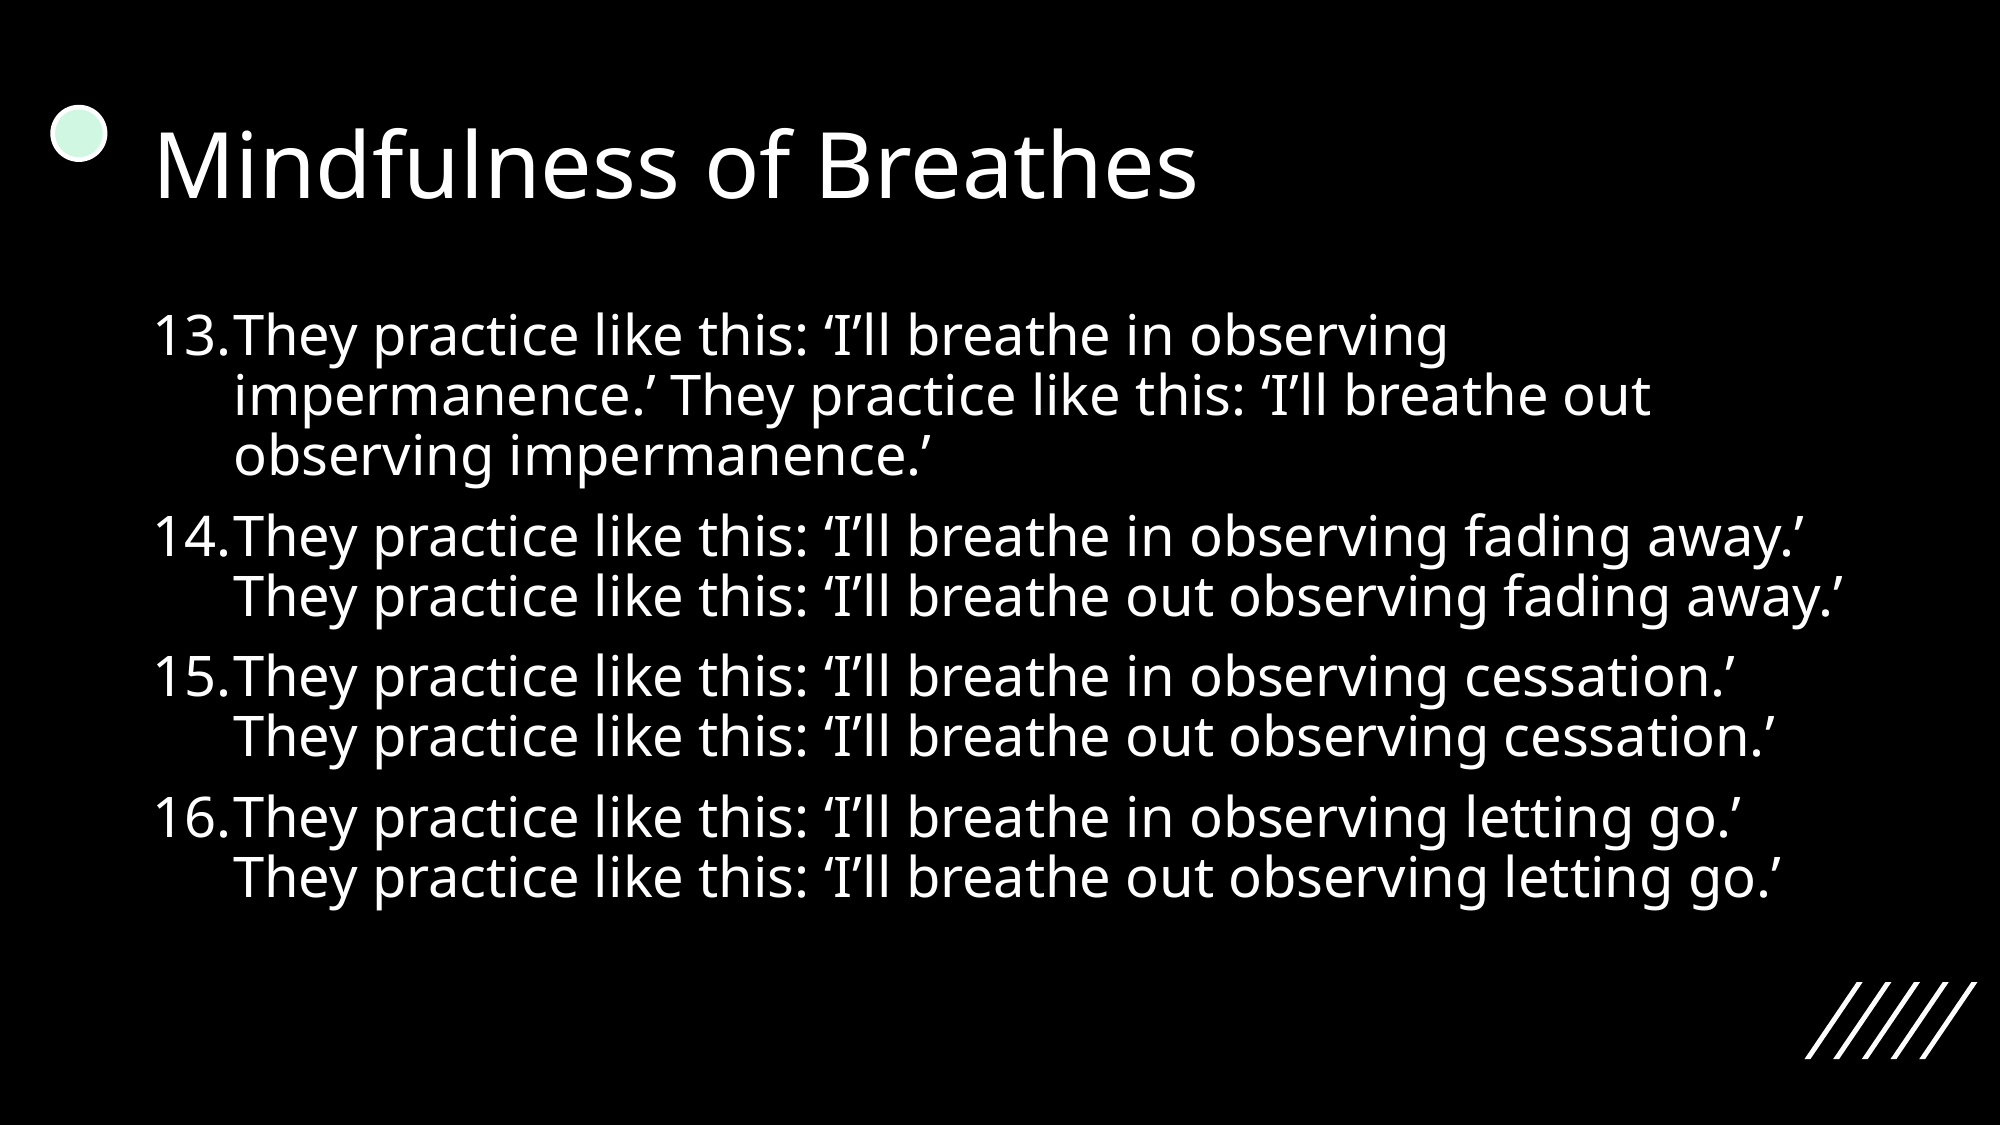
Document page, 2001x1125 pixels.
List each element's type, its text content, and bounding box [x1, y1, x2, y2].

list They practice like this: ‘I’ll breathe in observing impermanence.’ They practice like this: ‘I’ll breathe out observing impermanence.’ They practice like this: ‘I’ll breathe in observing fading away.’ They practice like this: ‘I’ll breathe out observing fading away.’ They practice like this: ‘I’ll breathe in observing cessation.’ They practice like this: ‘I’ll breathe out observing cessation.’ They practice like this: ‘I’ll breathe in observing letting go.’ They practice like this: ‘I’ll breathe out observing letting go.’ [137, 299, 1863, 1014]
title Mindfulness of Breathes [137, 59, 1863, 278]
